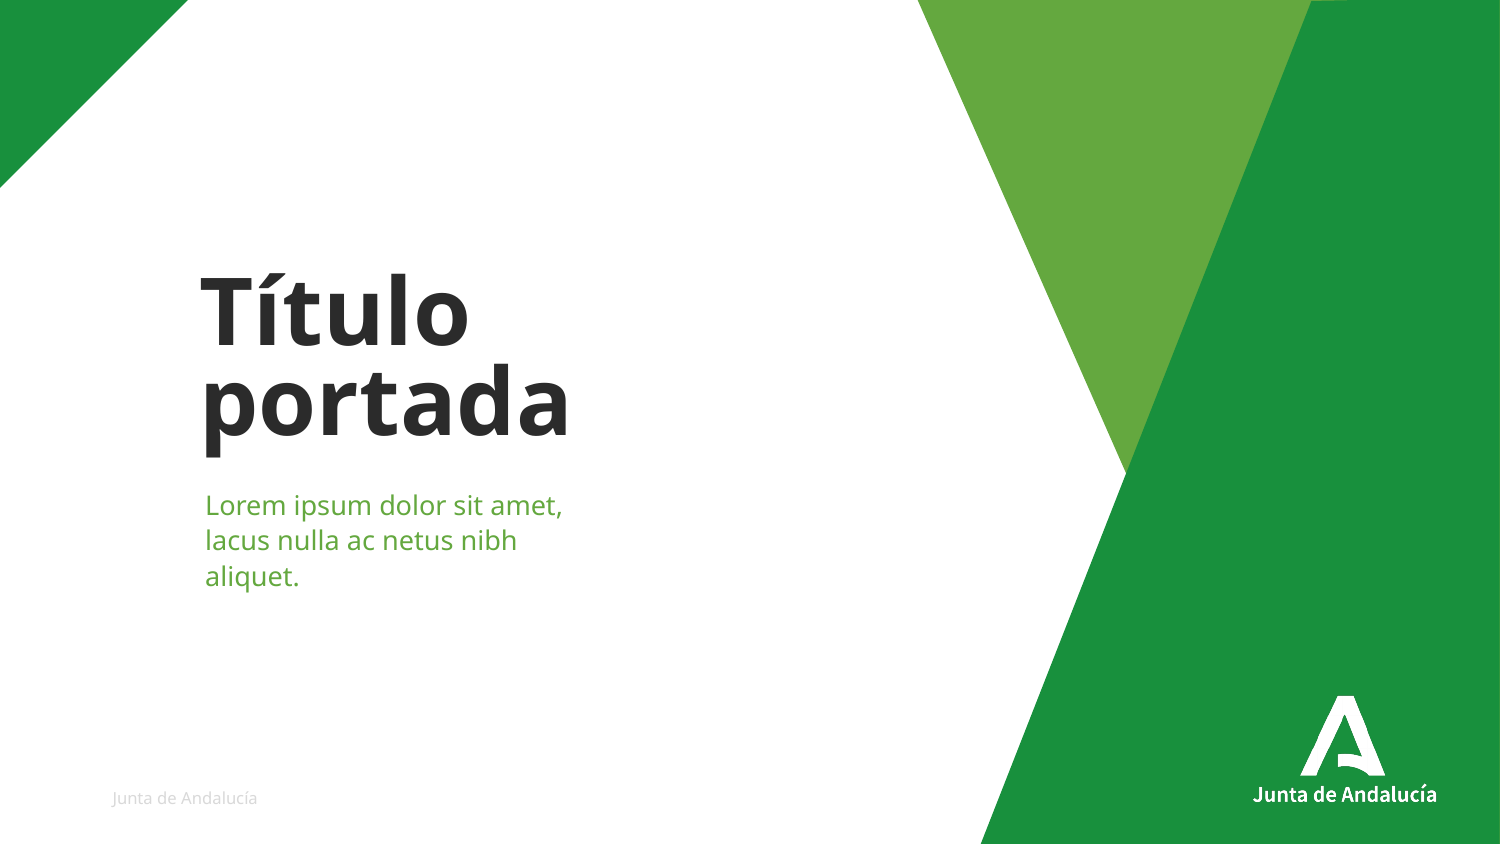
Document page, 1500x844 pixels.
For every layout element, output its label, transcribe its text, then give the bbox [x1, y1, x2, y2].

text_box [917, 0, 1500, 844]
picture [1244, 650, 1441, 844]
text_box Lorem ipsum dolor sit amet, lacus nulla ac netus nibh aliquet. [194, 479, 609, 547]
text_box [0, 0, 188, 188]
text_box Título portada [188, 267, 1075, 480]
